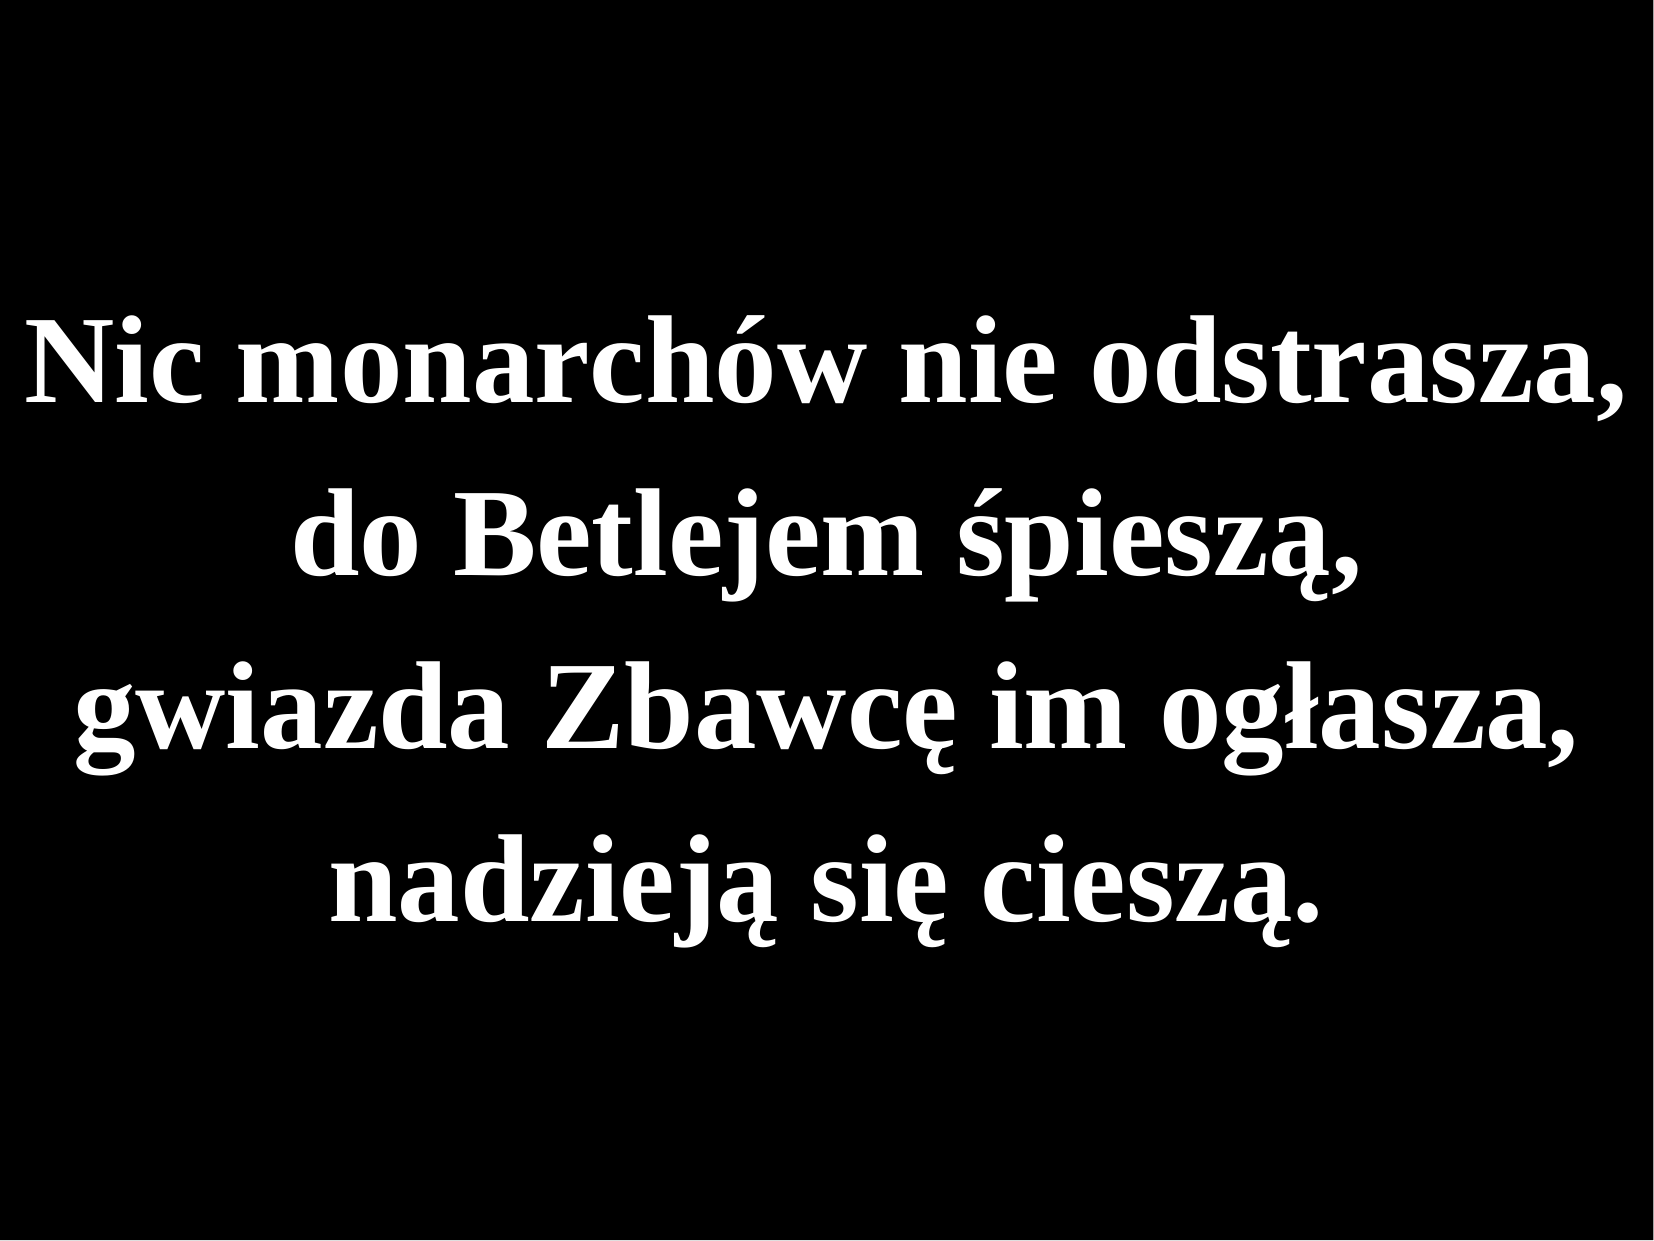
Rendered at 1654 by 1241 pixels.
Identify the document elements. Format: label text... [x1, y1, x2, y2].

title Nic monarchów nie odstrasza, ppp do Betlejem śpieszą, ppp gwiazda Zbawcę im ogłasza, ppp nadzieją się cieszą. [0, 0, 1654, 1241]
